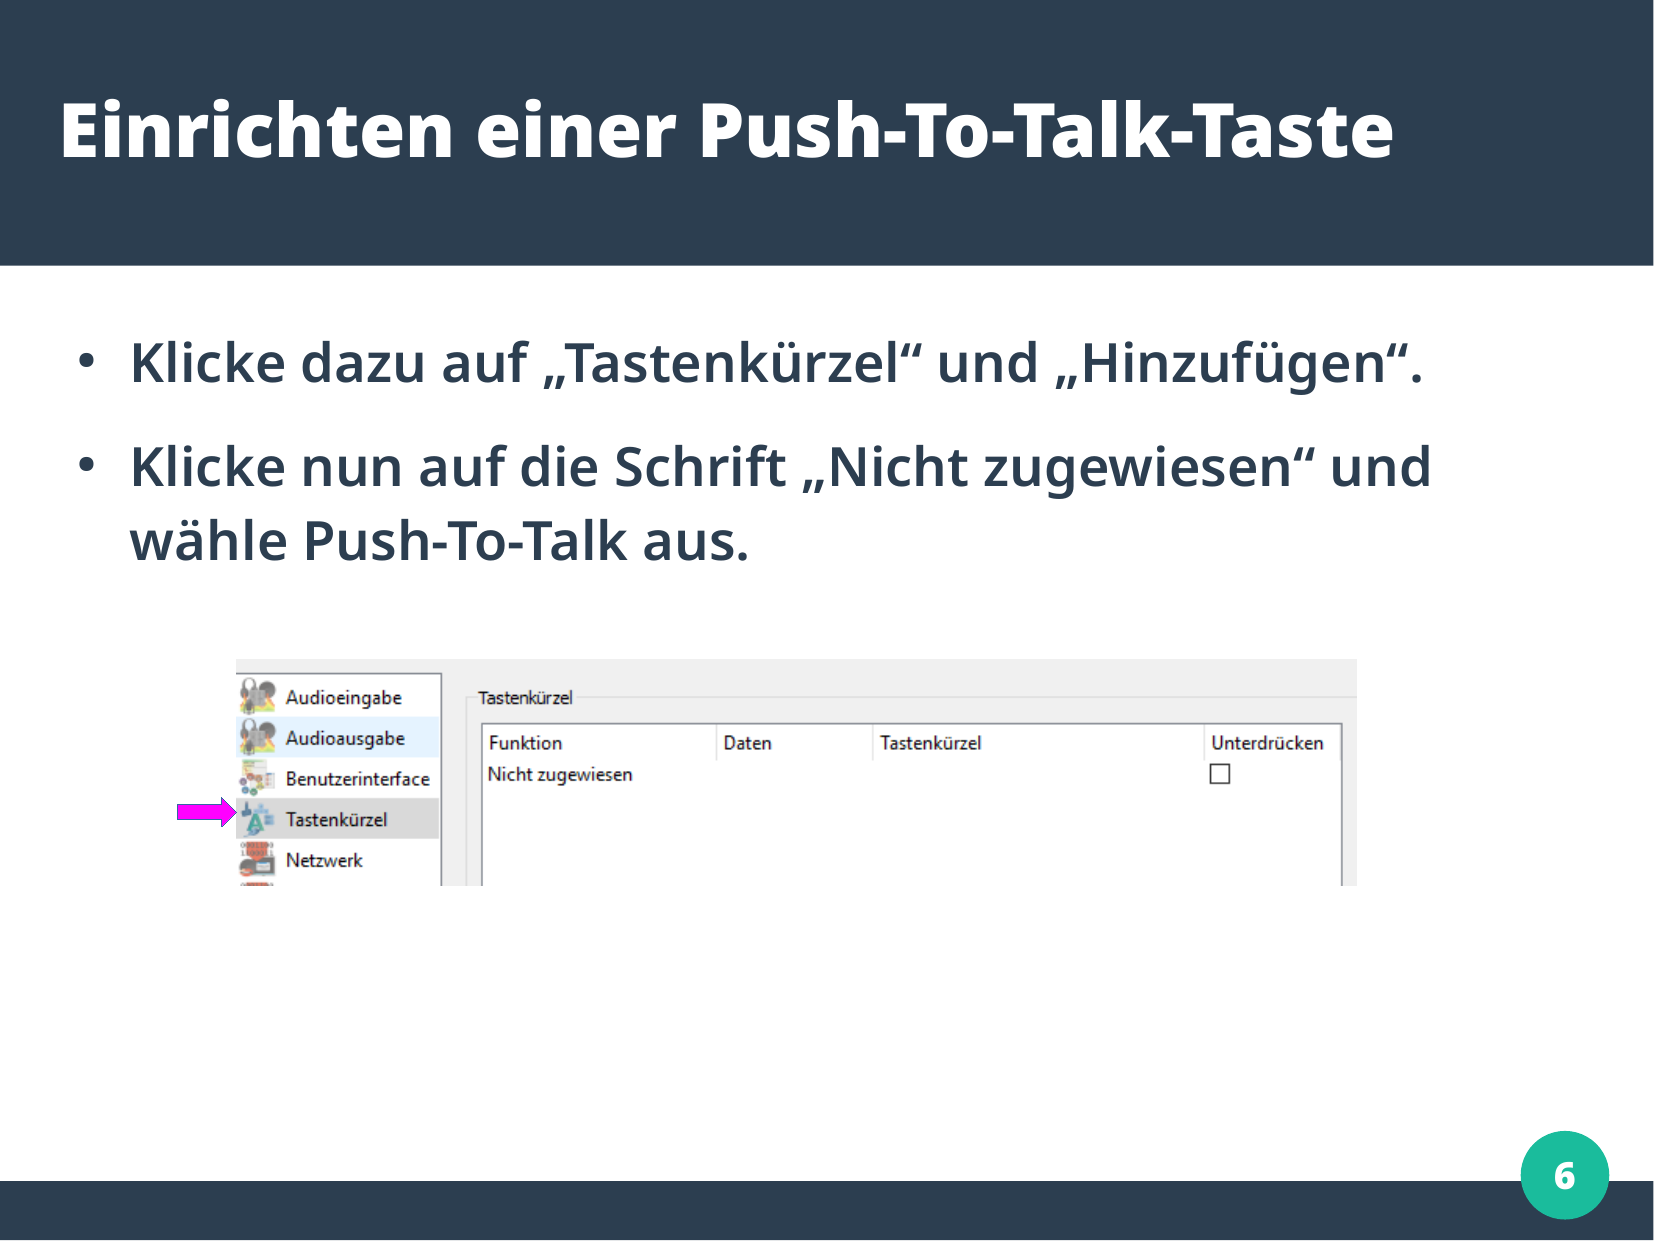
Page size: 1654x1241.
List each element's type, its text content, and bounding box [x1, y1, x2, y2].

text_box [177, 797, 237, 827]
list Klicke dazu auf „Tastenkürzel“ und „Hinzufügen“. Klicke nun auf die Schrift „Nicht zugewiesen“ und wähle Push-To-Talk aus. [59, 324, 1595, 1152]
title Einrichten einer Push-To-Talk-Taste [59, 49, 1595, 207]
picture [236, 659, 1357, 886]
